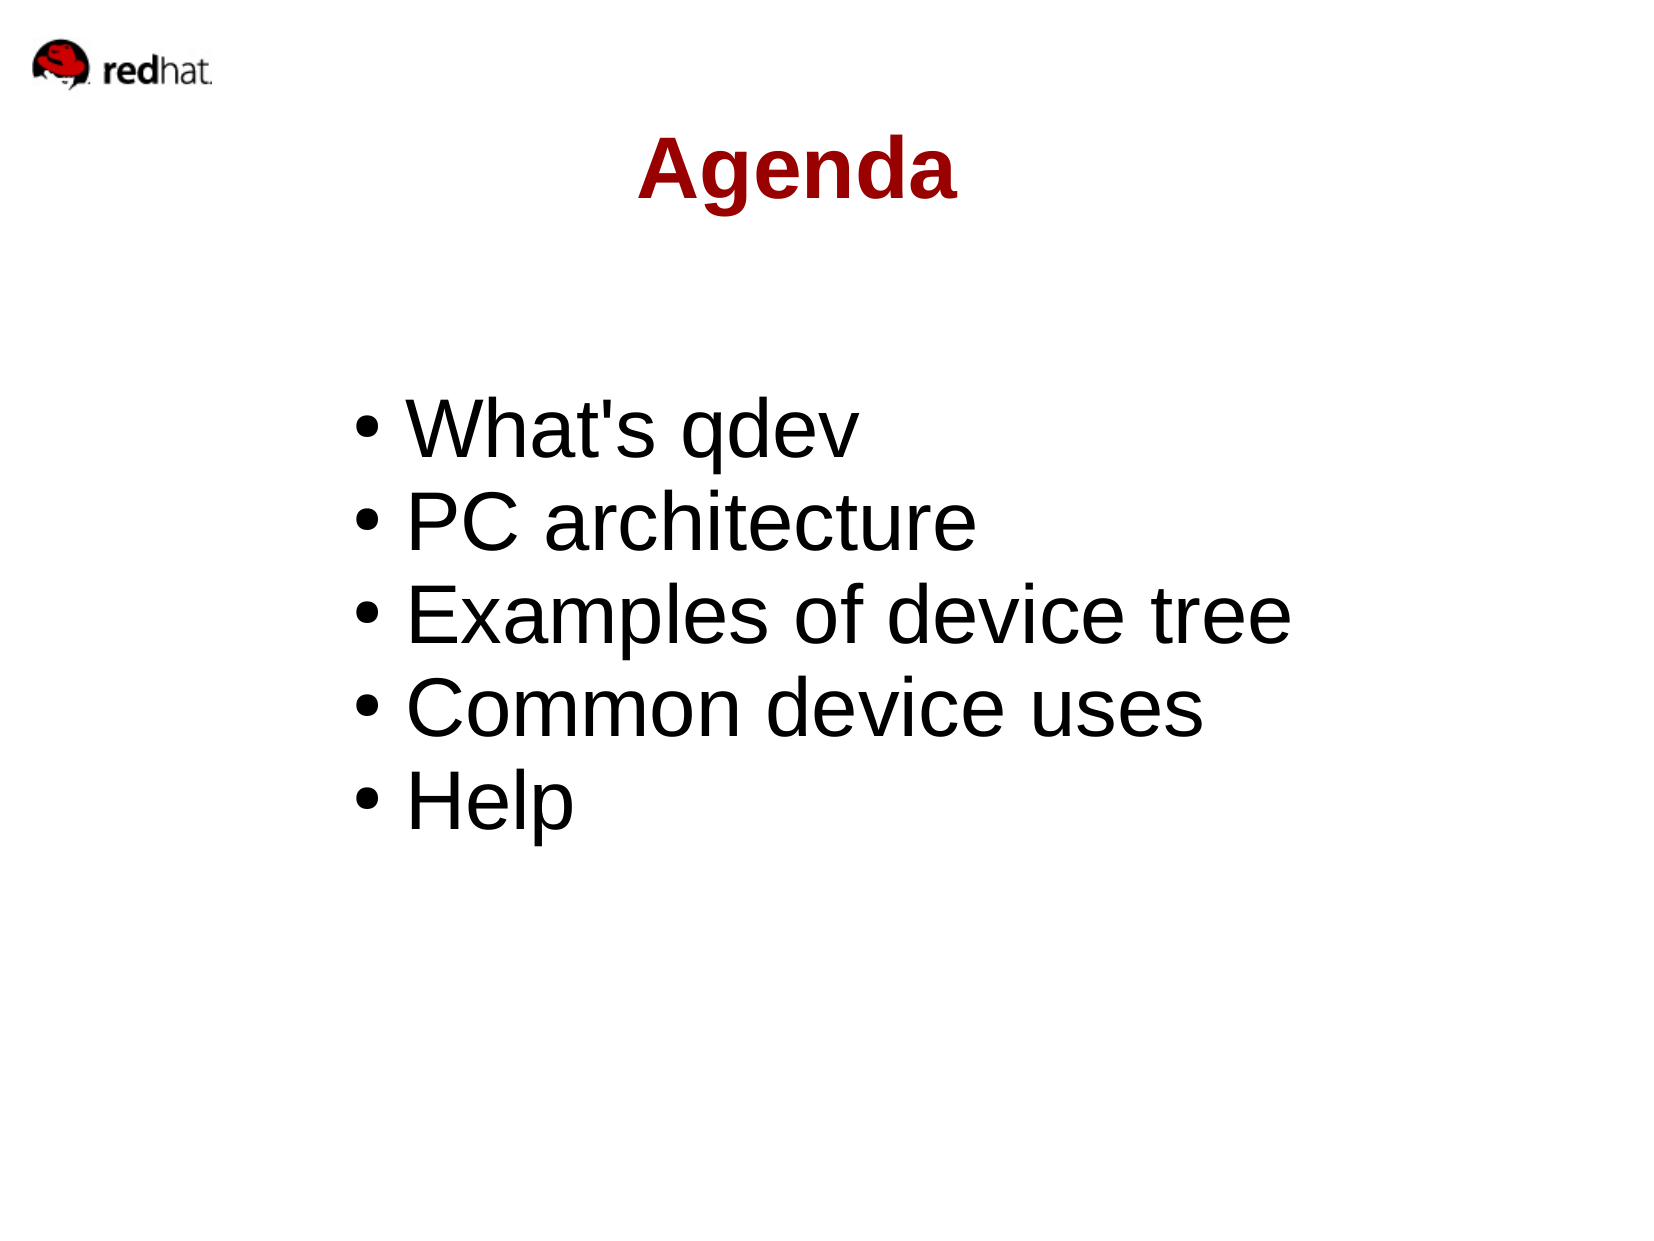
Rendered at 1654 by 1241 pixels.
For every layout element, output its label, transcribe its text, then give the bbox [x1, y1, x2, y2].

picture [31, 37, 212, 98]
title Agenda [94, 111, 1501, 225]
text_box What's qdev PC architecture Examples of device tree Common device uses Help [337, 375, 1576, 977]
